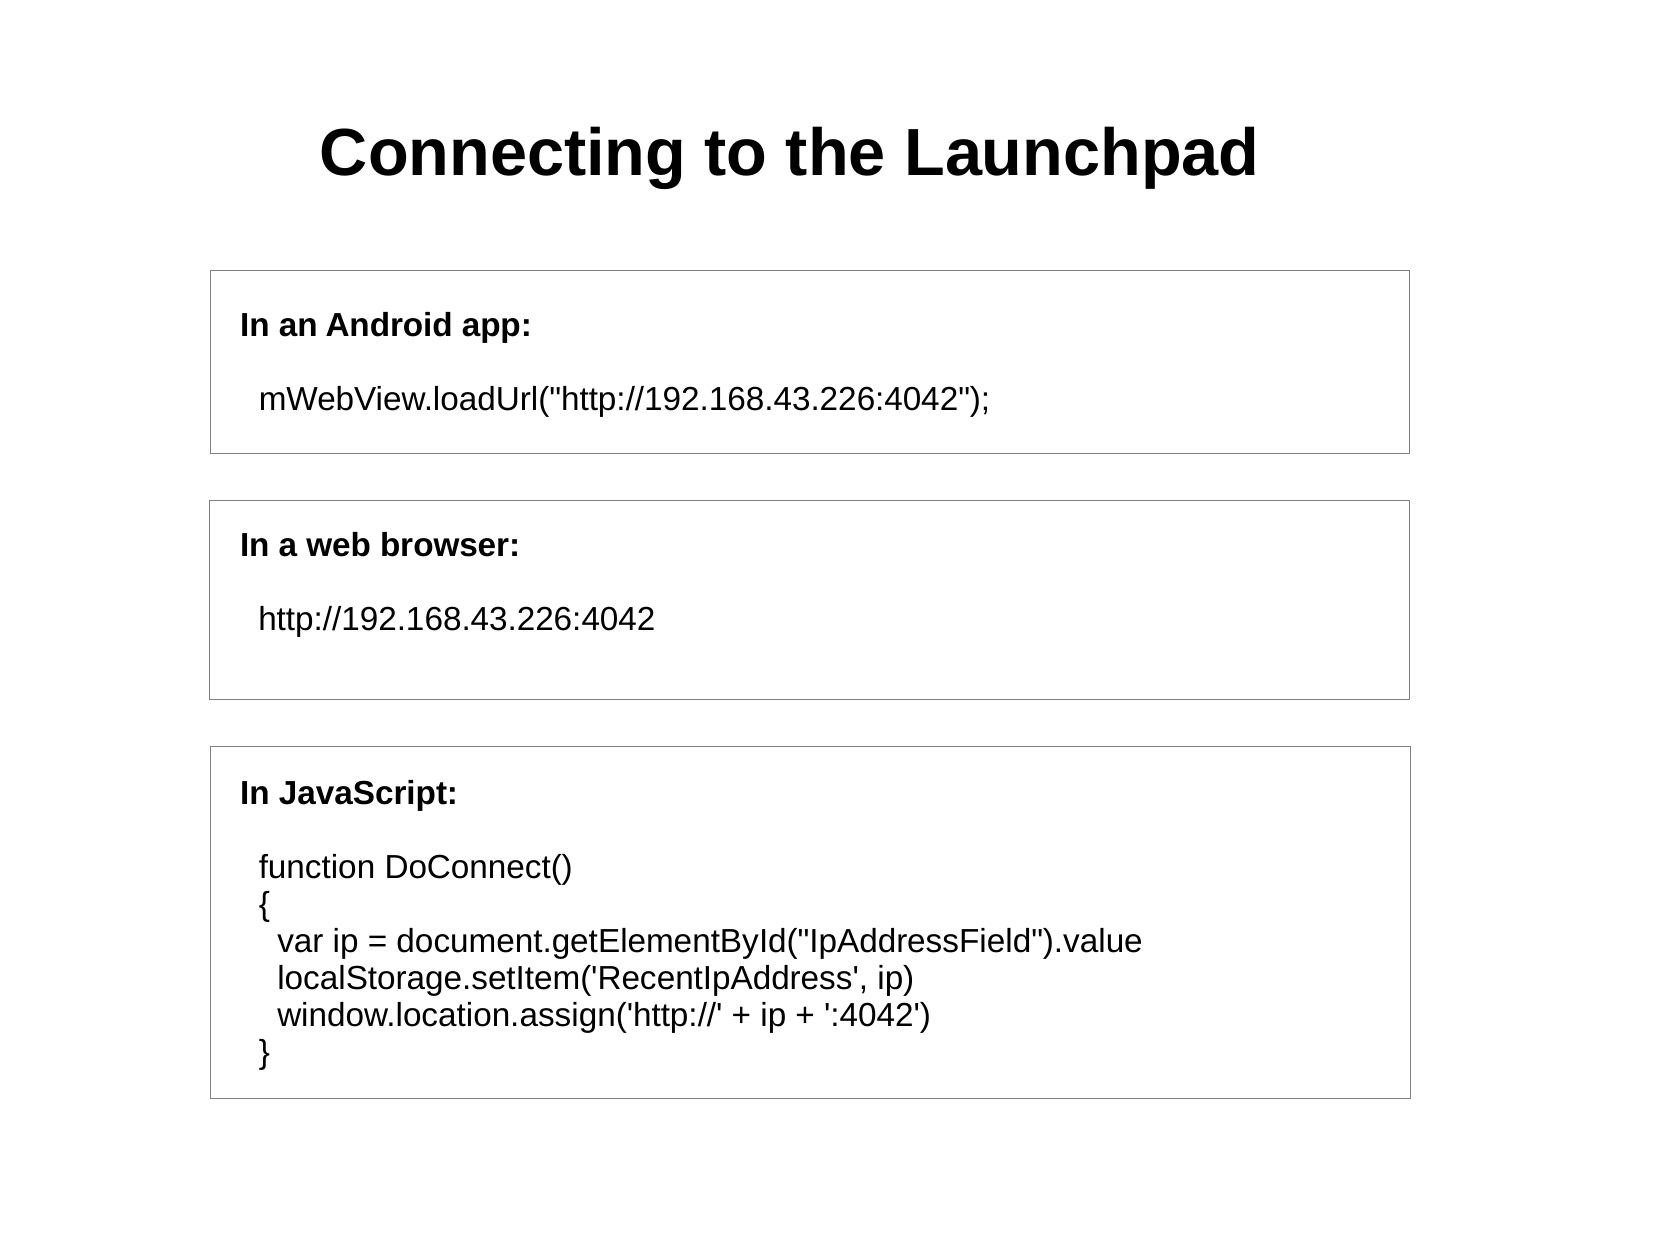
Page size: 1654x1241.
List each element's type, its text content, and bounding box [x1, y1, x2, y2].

text_box In JavaScript: function DoConnect() { var ip = document.getElementById("IpAddressField").value localStorage.setItem('RecentIpAddress', ip) window.location.assign('http://' + ip + ':4042') } [210, 746, 1411, 1099]
text_box In an Android app: mWebView.loadUrl("http://192.168.43.226:4042"); [210, 270, 1410, 454]
text_box Connecting to the Launchpad [107, 92, 1473, 213]
text_box In a web browser: http://192.168.43.226:4042 [209, 500, 1410, 700]
